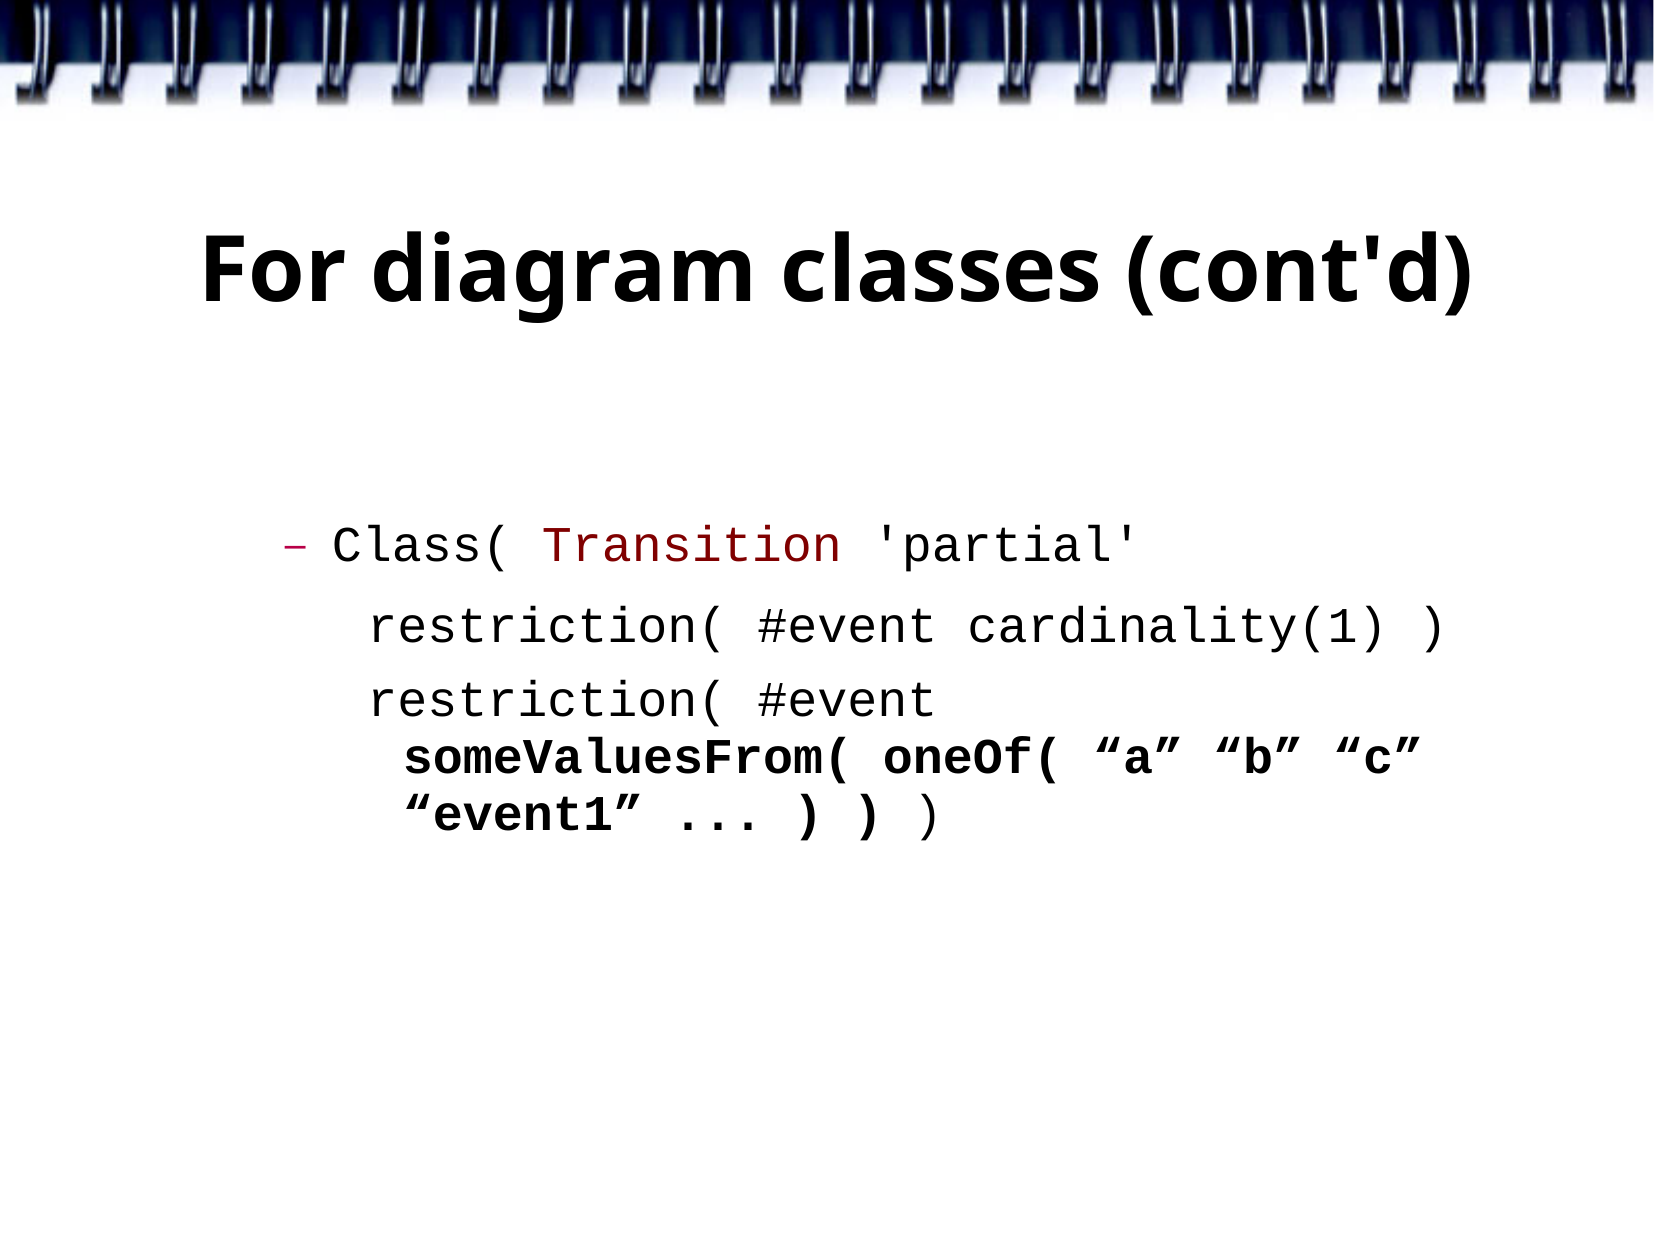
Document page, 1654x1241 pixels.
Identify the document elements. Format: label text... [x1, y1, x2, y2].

picture [0, 0, 1654, 121]
list Class( Transition 'partial' restriction( #event cardinality(1) ) restriction( #event someValuesFrom( oneOf( “a” “b” “c” “event1” ... ) ) ) [190, 520, 1472, 1160]
title For diagram classes (cont'd) [139, 161, 1535, 370]
